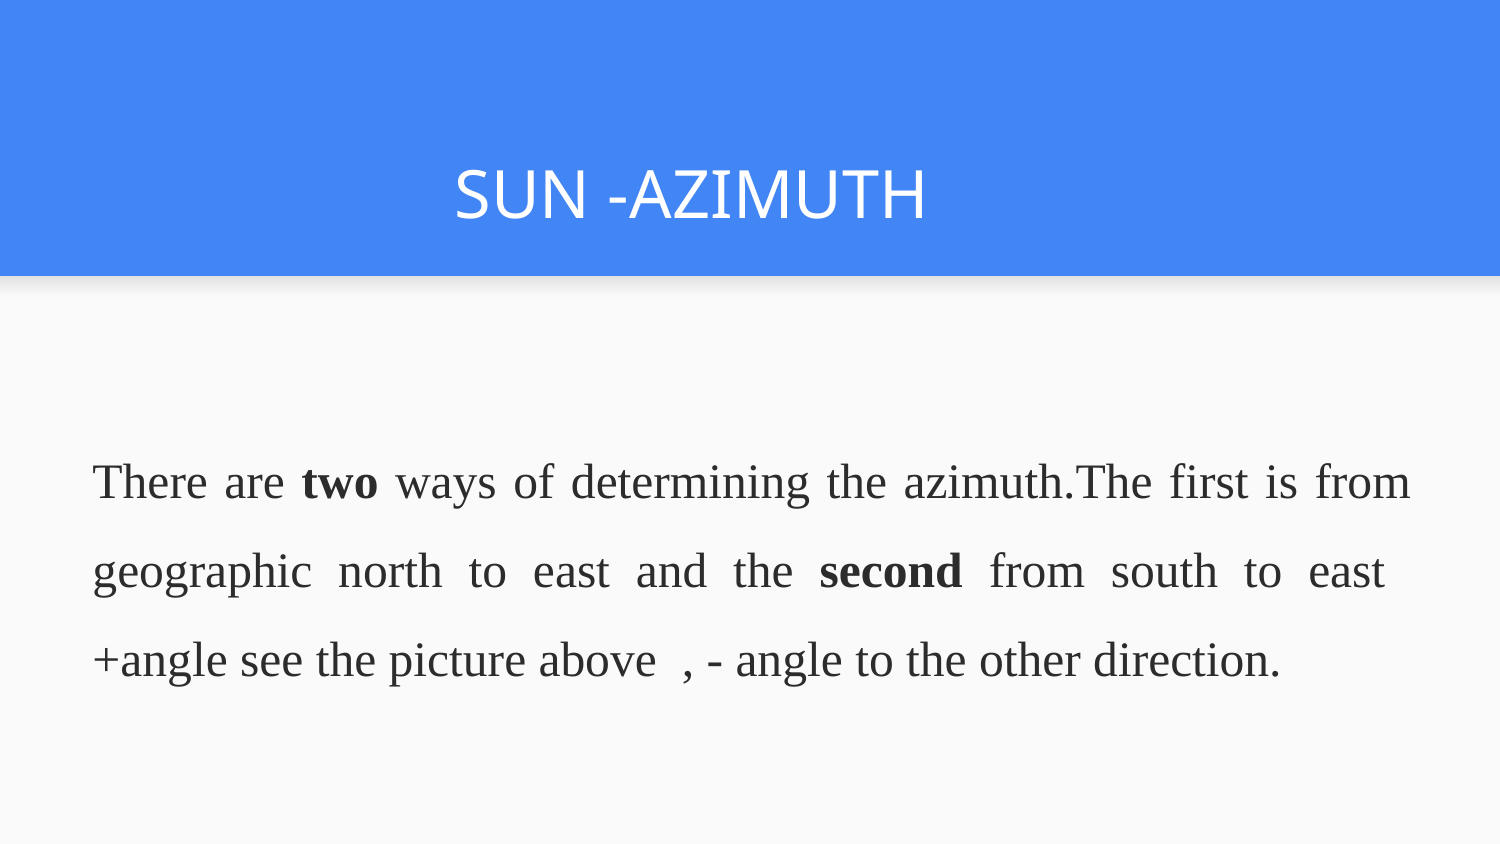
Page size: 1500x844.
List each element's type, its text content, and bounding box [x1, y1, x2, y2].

title SUN -AZIMUTH [77, 121, 1427, 248]
list There are two ways of determining the azimuth.The first is from geographic north to east and the second from south to east +angle see the picture above , - angle to the other direction. [77, 314, 1427, 760]
